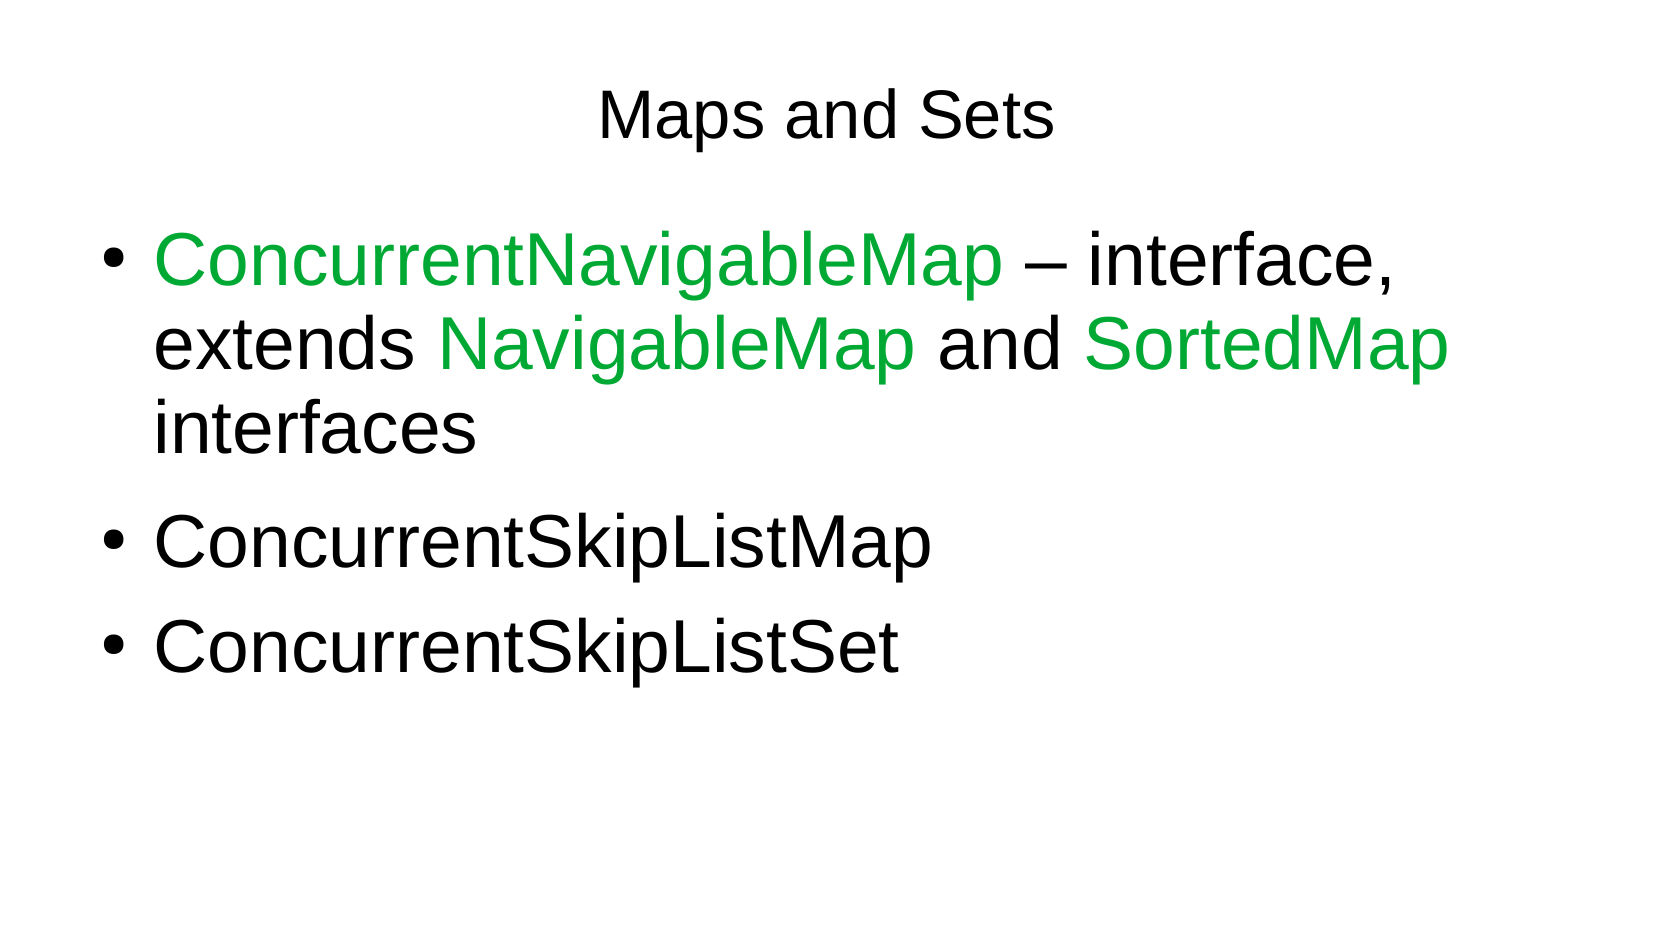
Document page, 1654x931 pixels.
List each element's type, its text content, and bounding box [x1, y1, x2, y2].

title Maps and Sets [82, 36, 1571, 193]
list ConcurrentNavigableMap – interface, extends NavigableMap and SortedMap interfaces ConcurrentSkipListMap ConcurrentSkipListSet [82, 217, 1571, 757]
